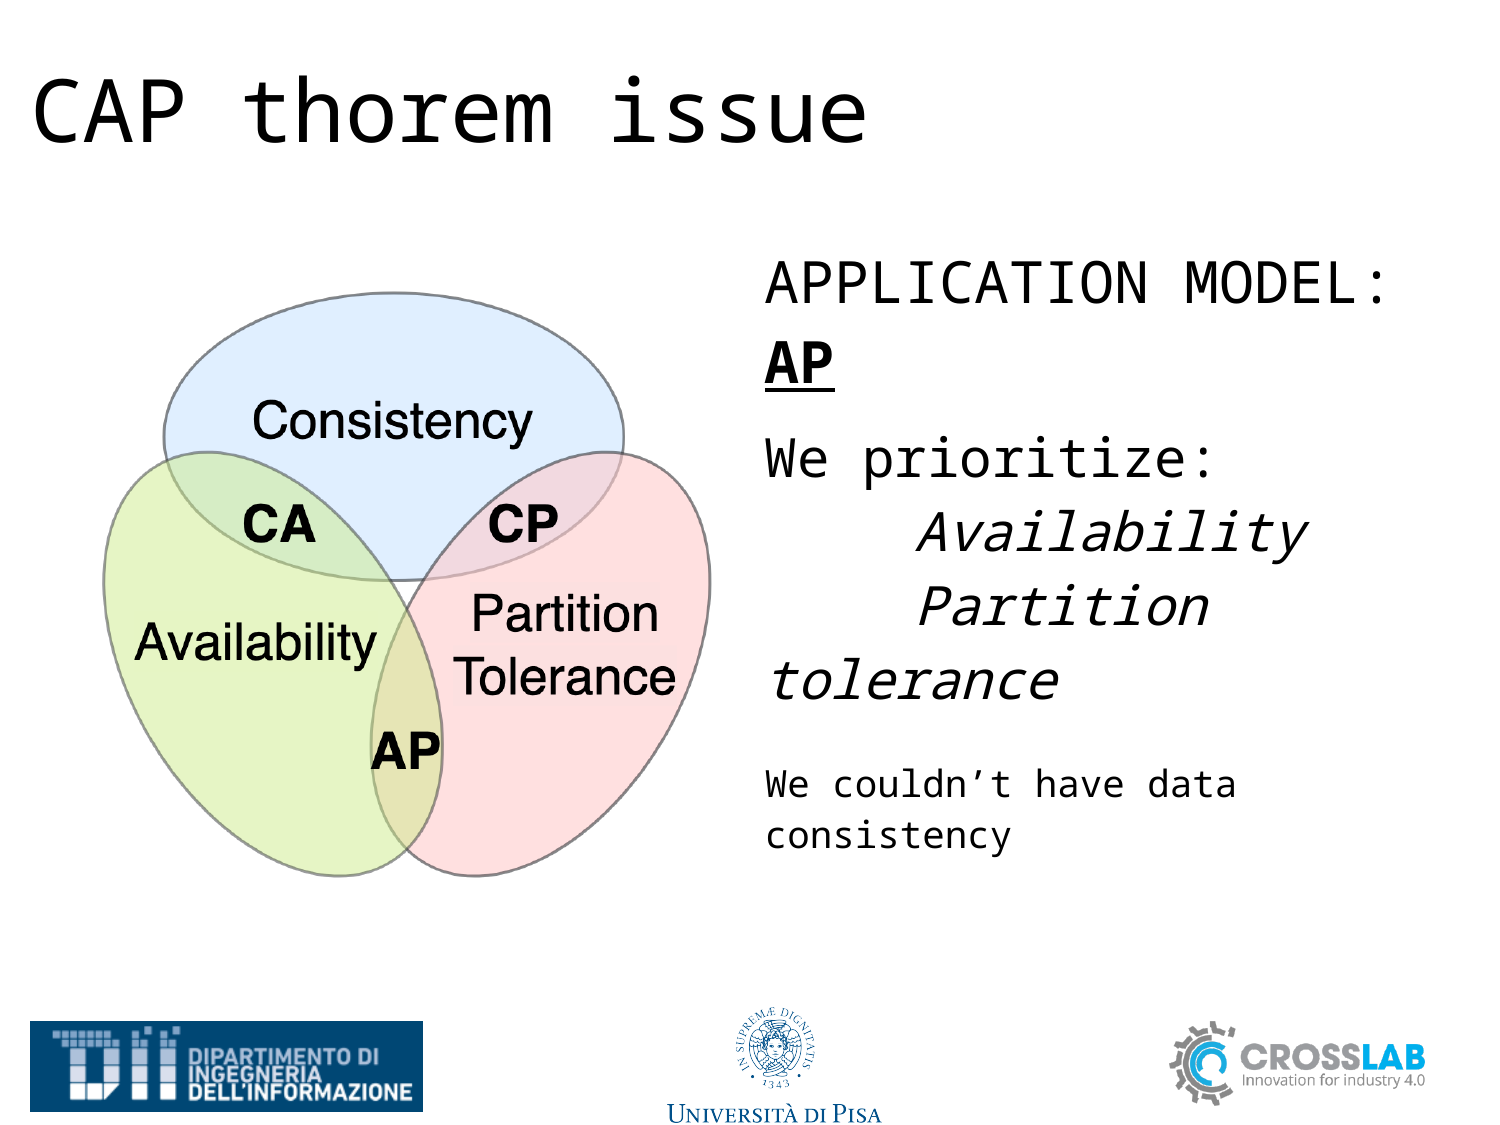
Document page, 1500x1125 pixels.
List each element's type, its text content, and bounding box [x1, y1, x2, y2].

text_box APPLICATION MODEL: AP [750, 234, 1463, 338]
title CAP thorem issue [30, 14, 1468, 203]
text_box We prioritize: Availability Partition tolerance [750, 412, 1500, 676]
picture [667, 1007, 882, 1123]
picture [777, 348, 783, 366]
picture [30, 202, 783, 953]
picture [30, 1021, 423, 1112]
text_box We couldn’t have data consistency [750, 750, 1463, 850]
picture [1169, 1021, 1425, 1106]
